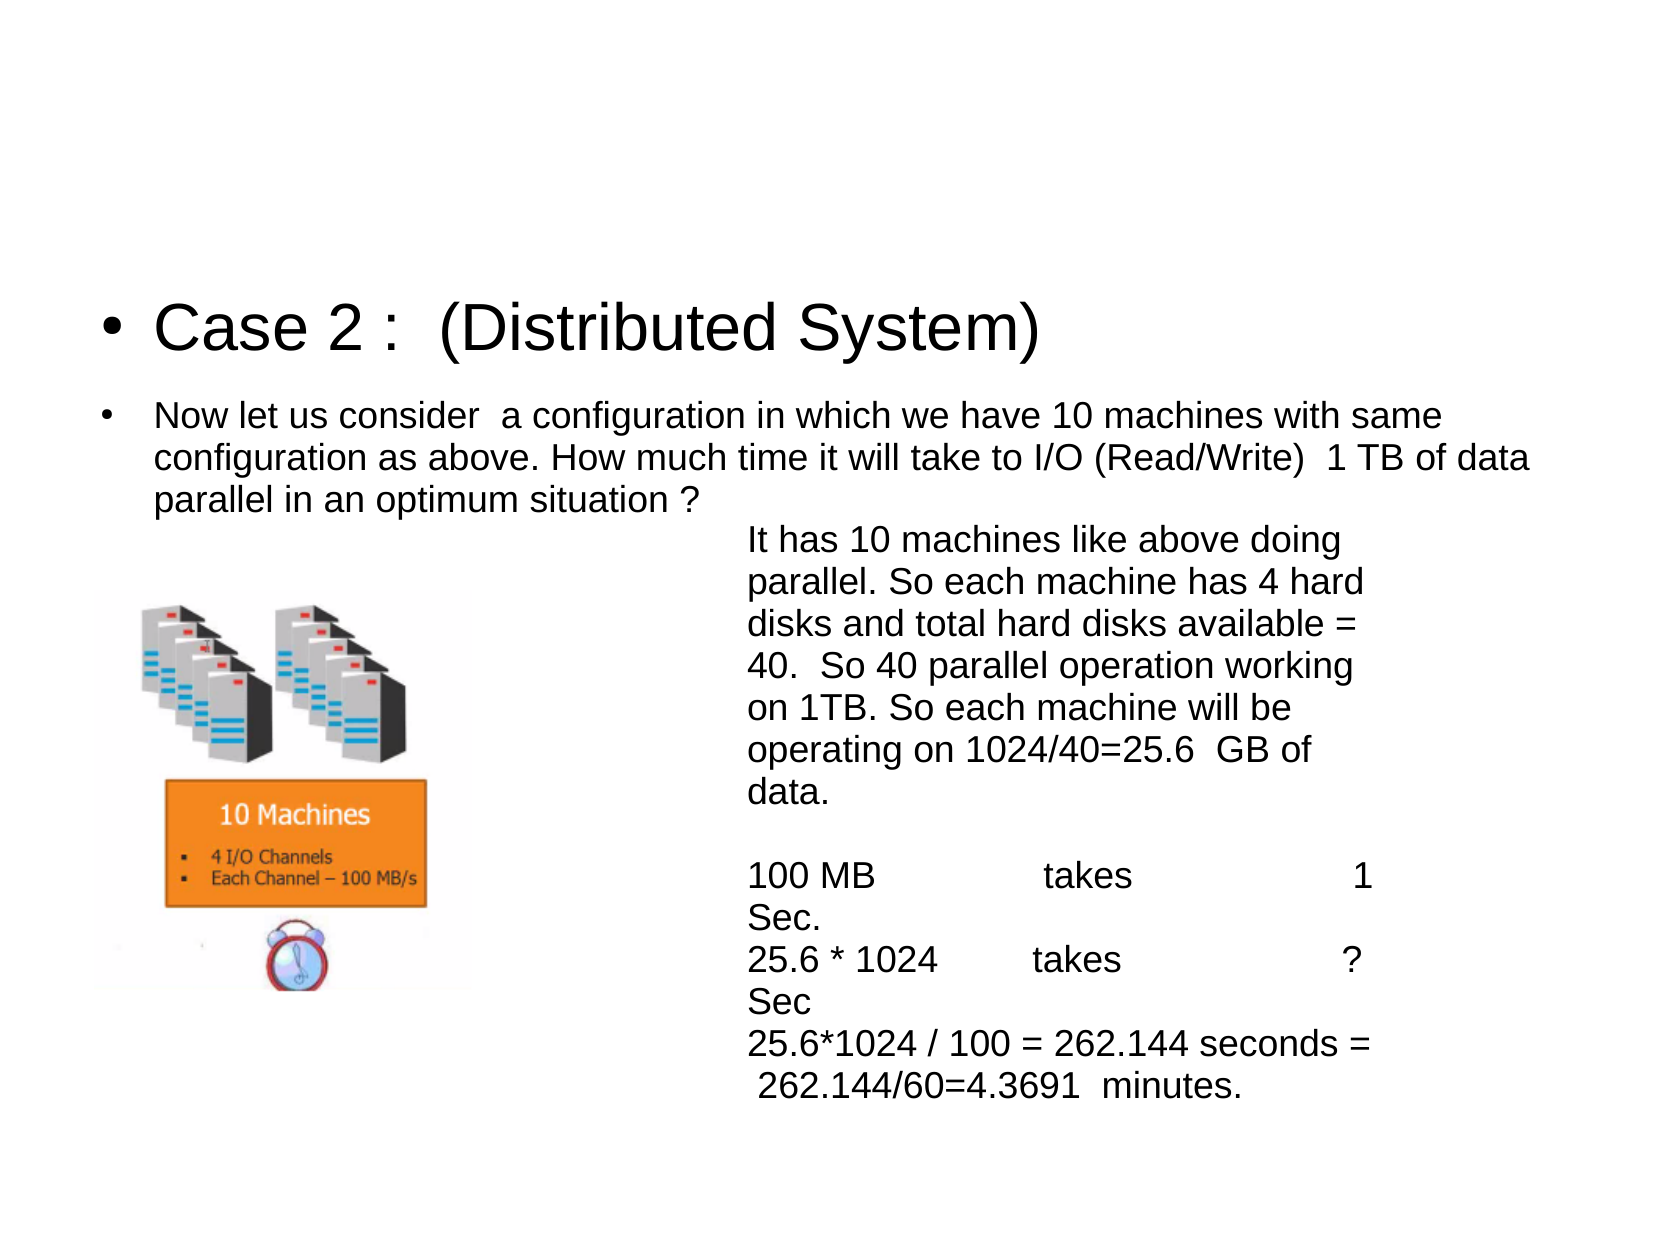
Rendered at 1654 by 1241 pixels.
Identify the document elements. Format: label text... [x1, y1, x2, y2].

picture [94, 590, 476, 996]
list Case 2 : (Distributed System) Now let us consider a configuration in which we have 10 machines with same configuration as above. How much time it will take to I/O (Read/Write) 1 TB of data parallel in an optimum situation ? [82, 290, 1571, 1010]
text_box It has 10 machines like above doing parallel. So each machine has 4 hard disks and total hard disks available = 40. So 40 parallel operation working on 1TB. So each machine will be operating on 1024/40=25.6 GB of data. 100 MB takes 1 Sec. 25.6 * 1024 takes ? Sec 25.6*1024 / 100 = 262.144 seconds = 262.144/60=4.3691 minutes. [732, 511, 1394, 1115]
